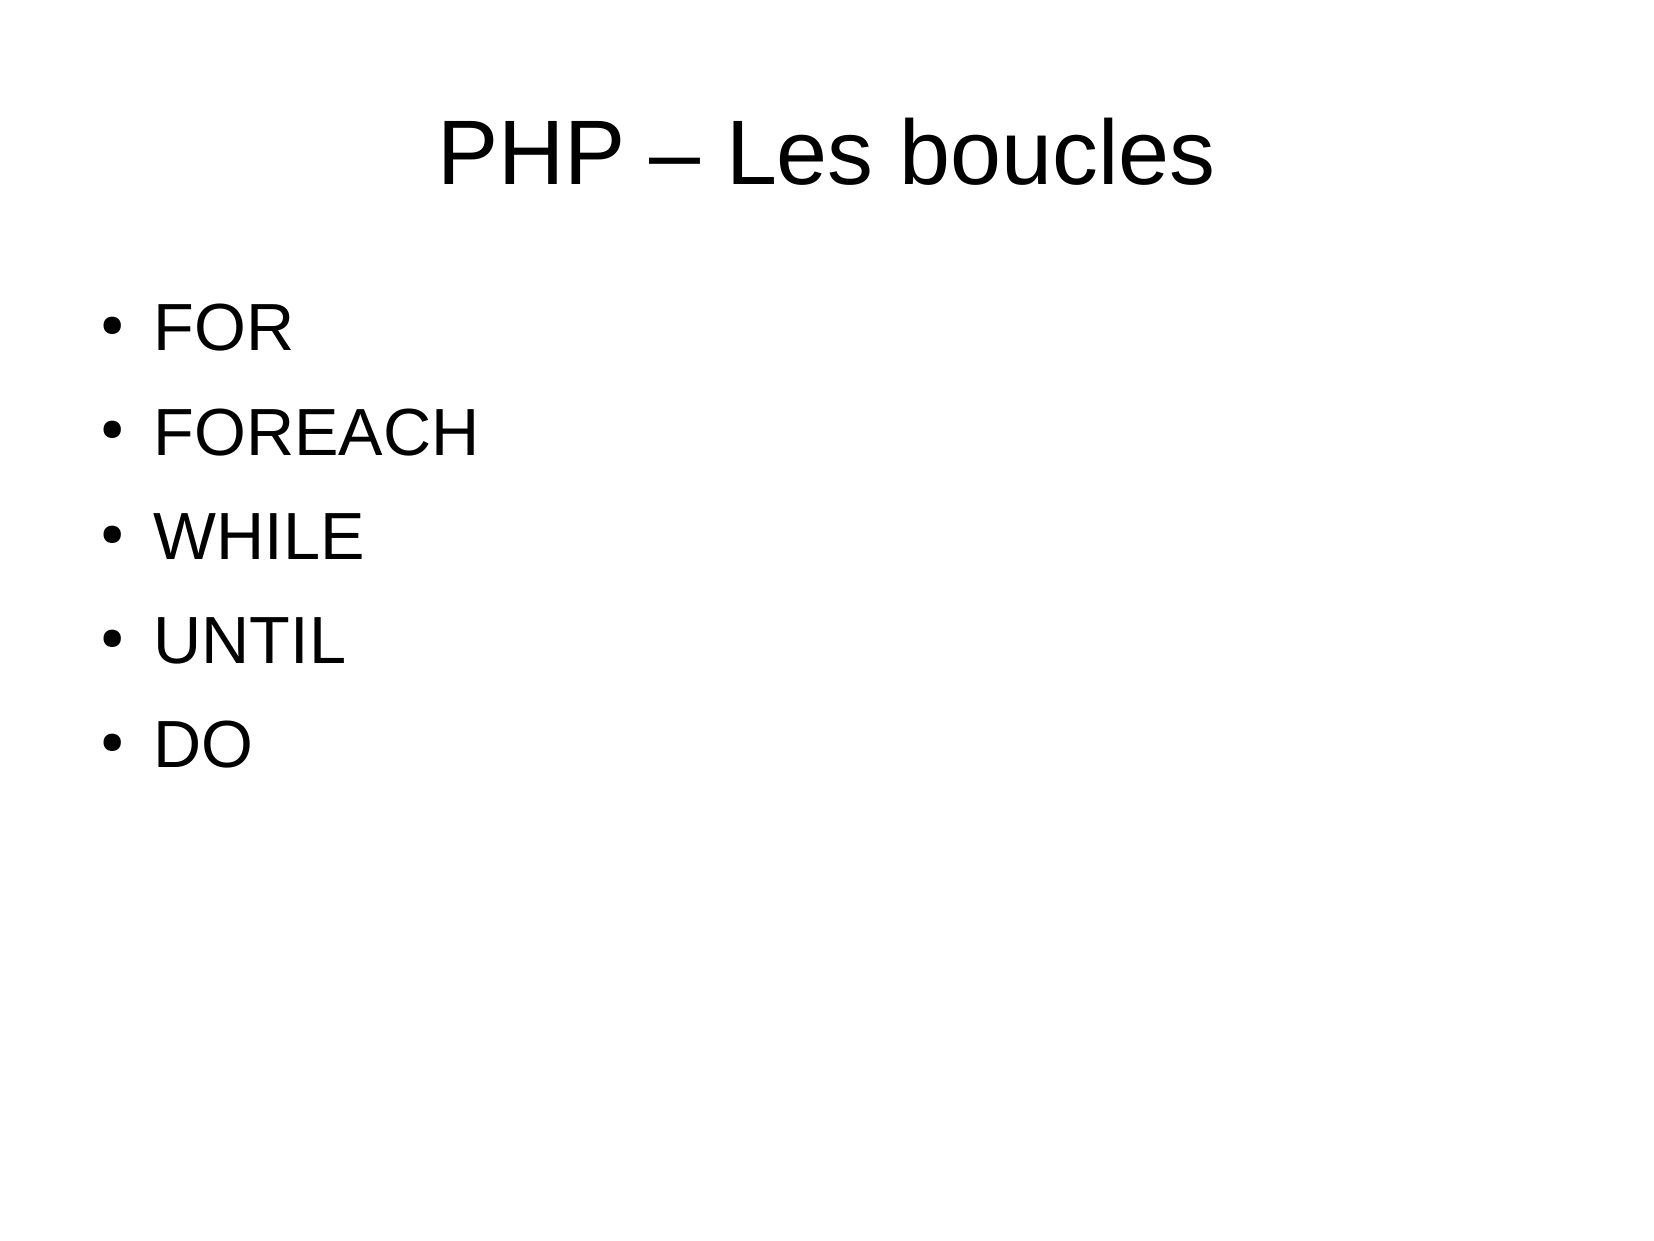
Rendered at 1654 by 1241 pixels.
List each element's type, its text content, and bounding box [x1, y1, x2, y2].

title PHP – Les boucles [82, 49, 1571, 257]
list FOR FOREACH WHILE UNTIL DO [82, 290, 1571, 1010]
